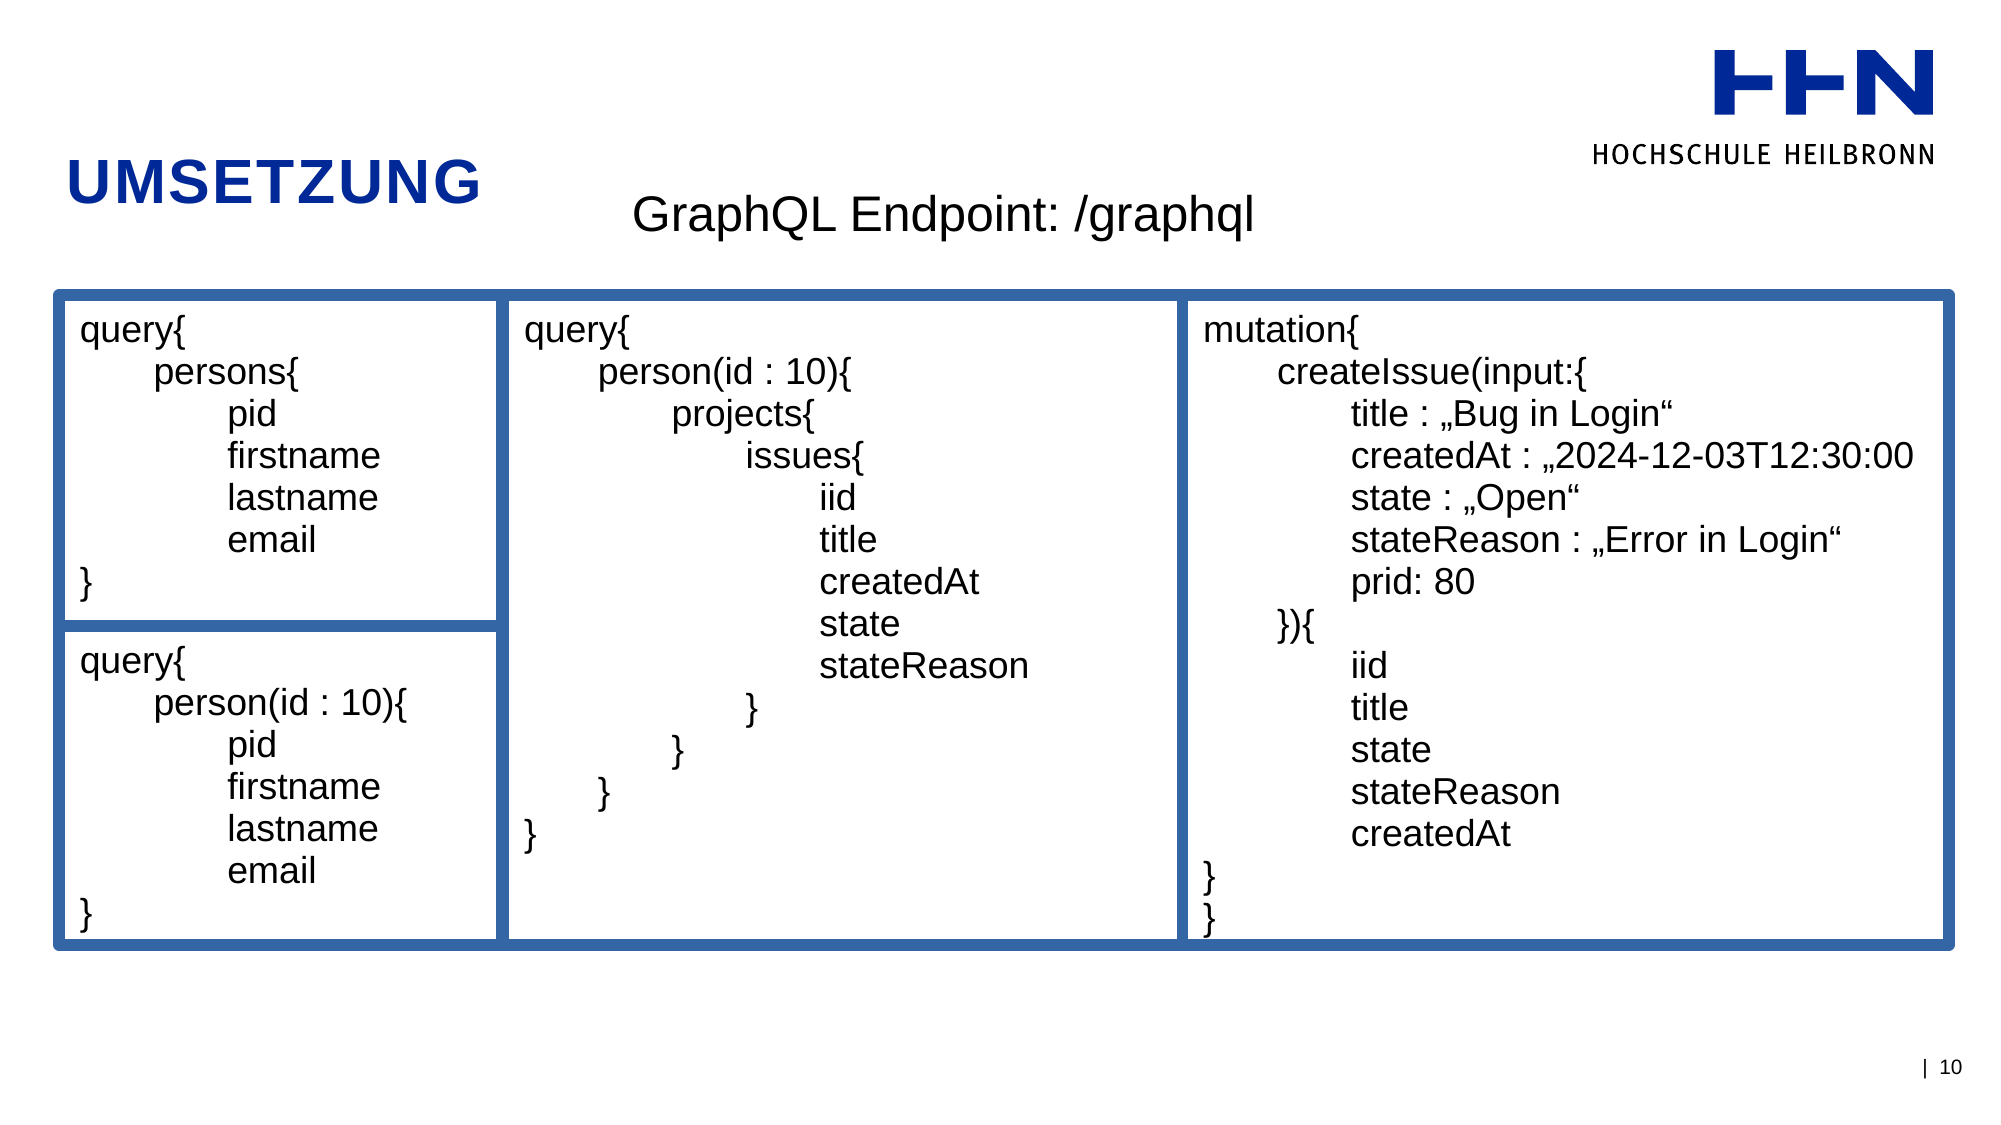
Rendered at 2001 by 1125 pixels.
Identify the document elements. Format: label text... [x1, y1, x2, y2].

text_box query{ person(id : 10){ projects{ issues{ iid title createdAt state stateReason } } } } [503, 295, 1182, 945]
text_box mutation{ createIssue(input:{ title : „Bug in Login“ createdAt : „2024-12-03T12:30:00 state : „Open“ stateReason : „Error in Login“ prid: 80 }){ iid title state stateReason createdAt } } [1182, 295, 1949, 945]
text_box query{ persons{ pid firstname lastname email } [59, 295, 502, 626]
title Umsetzung [66, 147, 1933, 290]
text_box query{ person(id : 10){ pid firstname lastname email } [59, 626, 502, 945]
list GraphQL Endpoint: /graphql [561, 183, 2000, 266]
text_box | <Foliennummer> [1624, 1054, 1963, 1093]
